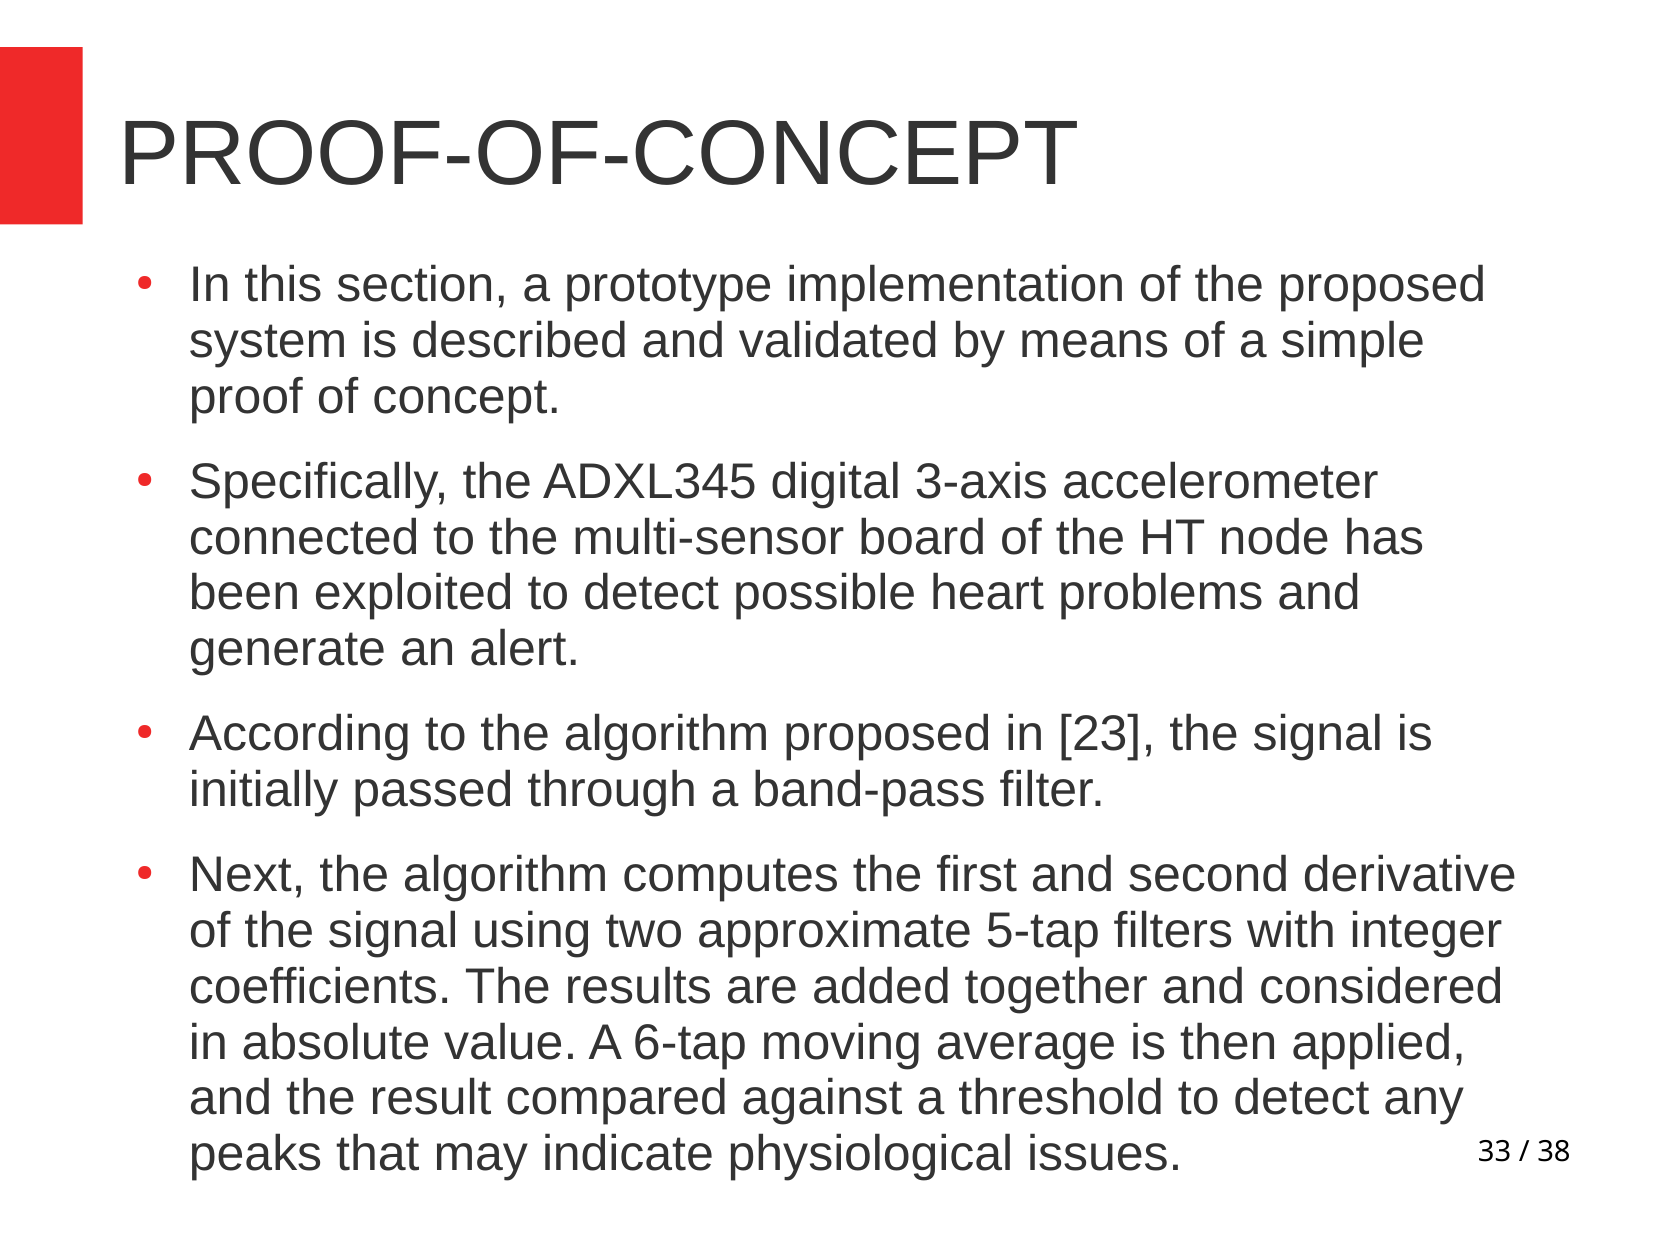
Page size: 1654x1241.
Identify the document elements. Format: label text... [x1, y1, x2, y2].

list In this section, a prototype implementation of the proposed system is described and validated by means of a simple proof of concept. Specifically, the ADXL345 digital 3-axis accelerometer connected to the multi-sensor board of the HT node has been exploited to detect possible heart problems and generate an alert. According to the algorithm proposed in [23], the signal is initially passed through a band-pass filter. Next, the algorithm computes the first and second derivative of the signal using two approximate 5-tap filters with integer coefficients. The results are added together and considered in absolute value. A 6-tap moving average is then applied, and the result compared against a threshold to detect any peaks that may indicate physiological issues. [118, 256, 1536, 976]
title PROOF-OF-CONCEPT [118, 49, 1571, 257]
